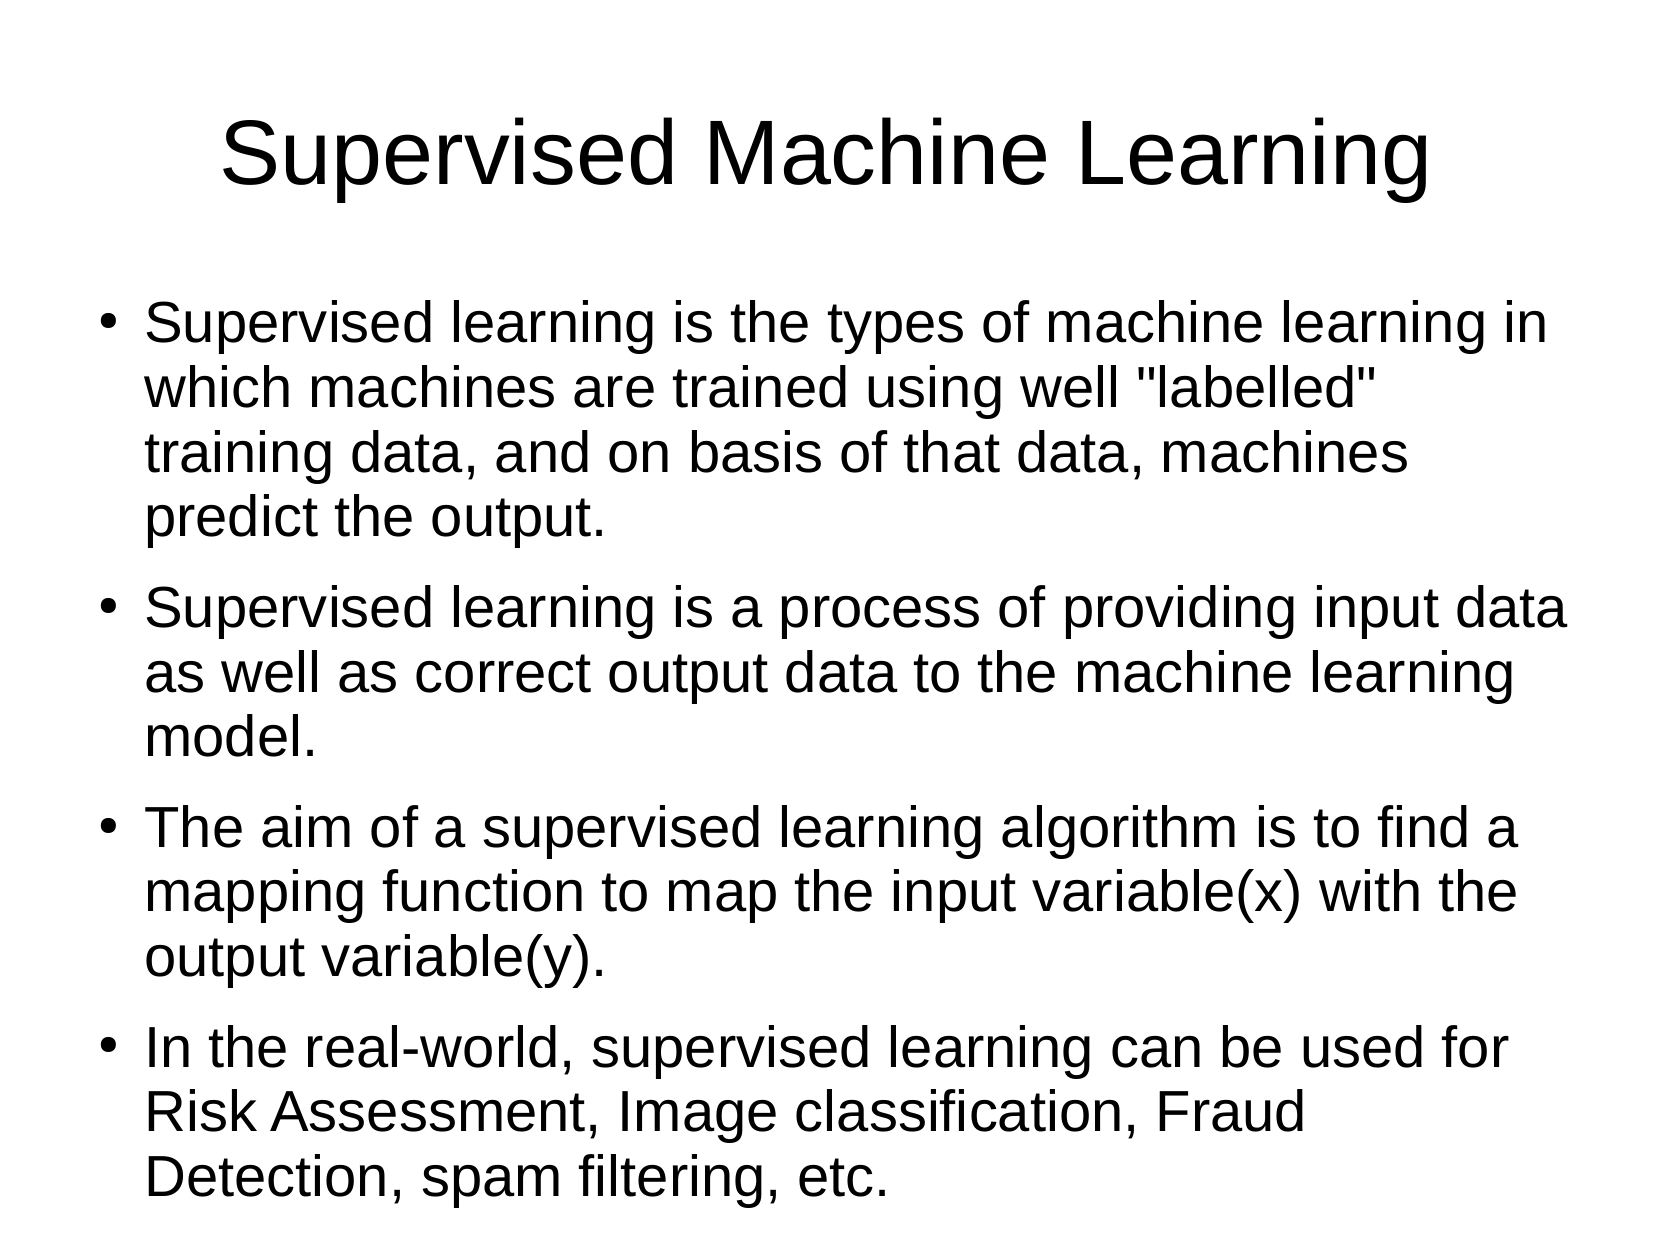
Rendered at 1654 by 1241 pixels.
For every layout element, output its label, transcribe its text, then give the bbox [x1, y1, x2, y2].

title Supervised Machine Learning [82, 49, 1571, 257]
list Supervised learning is the types of machine learning in which machines are trained using well "labelled" training data, and on basis of that data, machines predict the output. Supervised learning is a process of providing input data as well as correct output data to the machine learning model. The aim of a supervised learning algorithm is to find a mapping function to map the input variable(x) with the output variable(y). In the real-world, supervised learning can be used for Risk Assessment, Image classification, Fraud Detection, spam filtering, etc. [82, 290, 1571, 1217]
